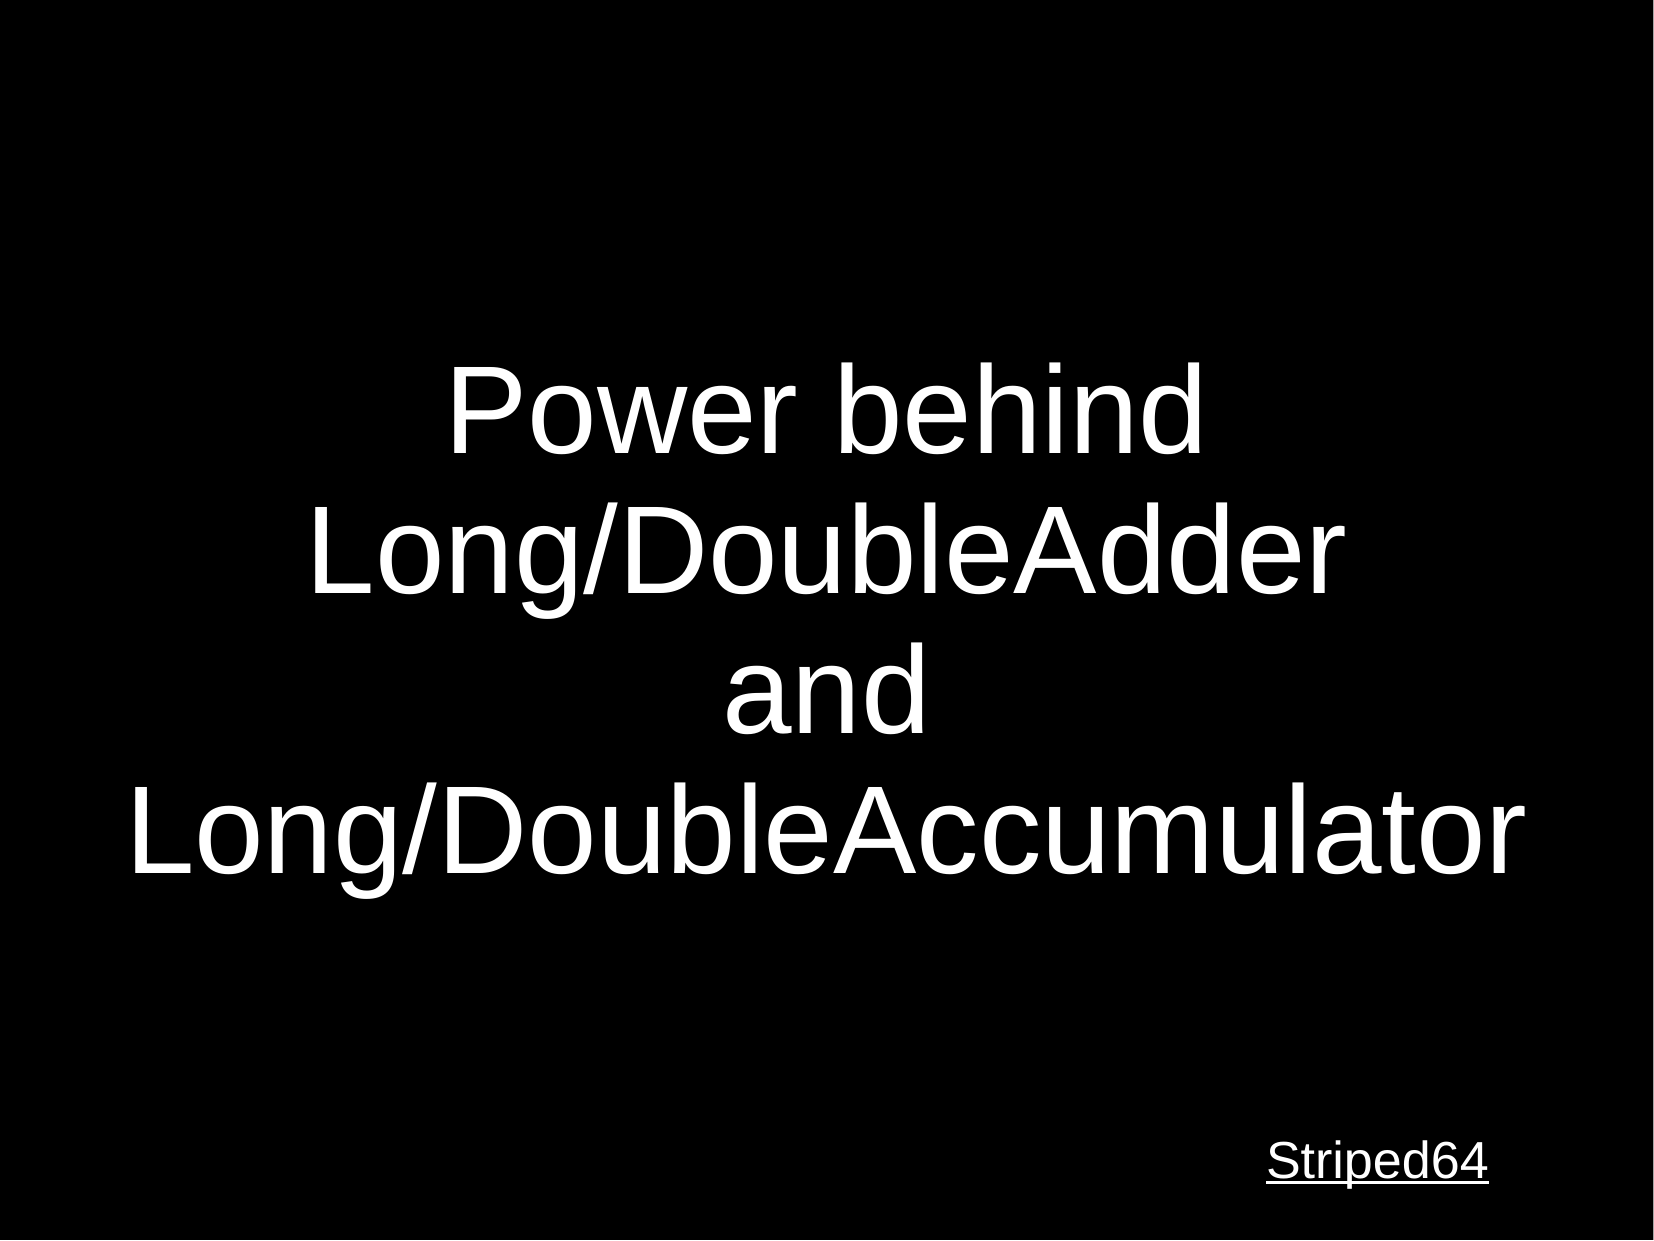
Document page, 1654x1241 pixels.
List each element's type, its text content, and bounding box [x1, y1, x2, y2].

text_box Power behind Long/DoubleAdder and Long/DoubleAccumulator [0, 0, 1654, 1241]
text_box Striped64 [1100, 1080, 1654, 1241]
